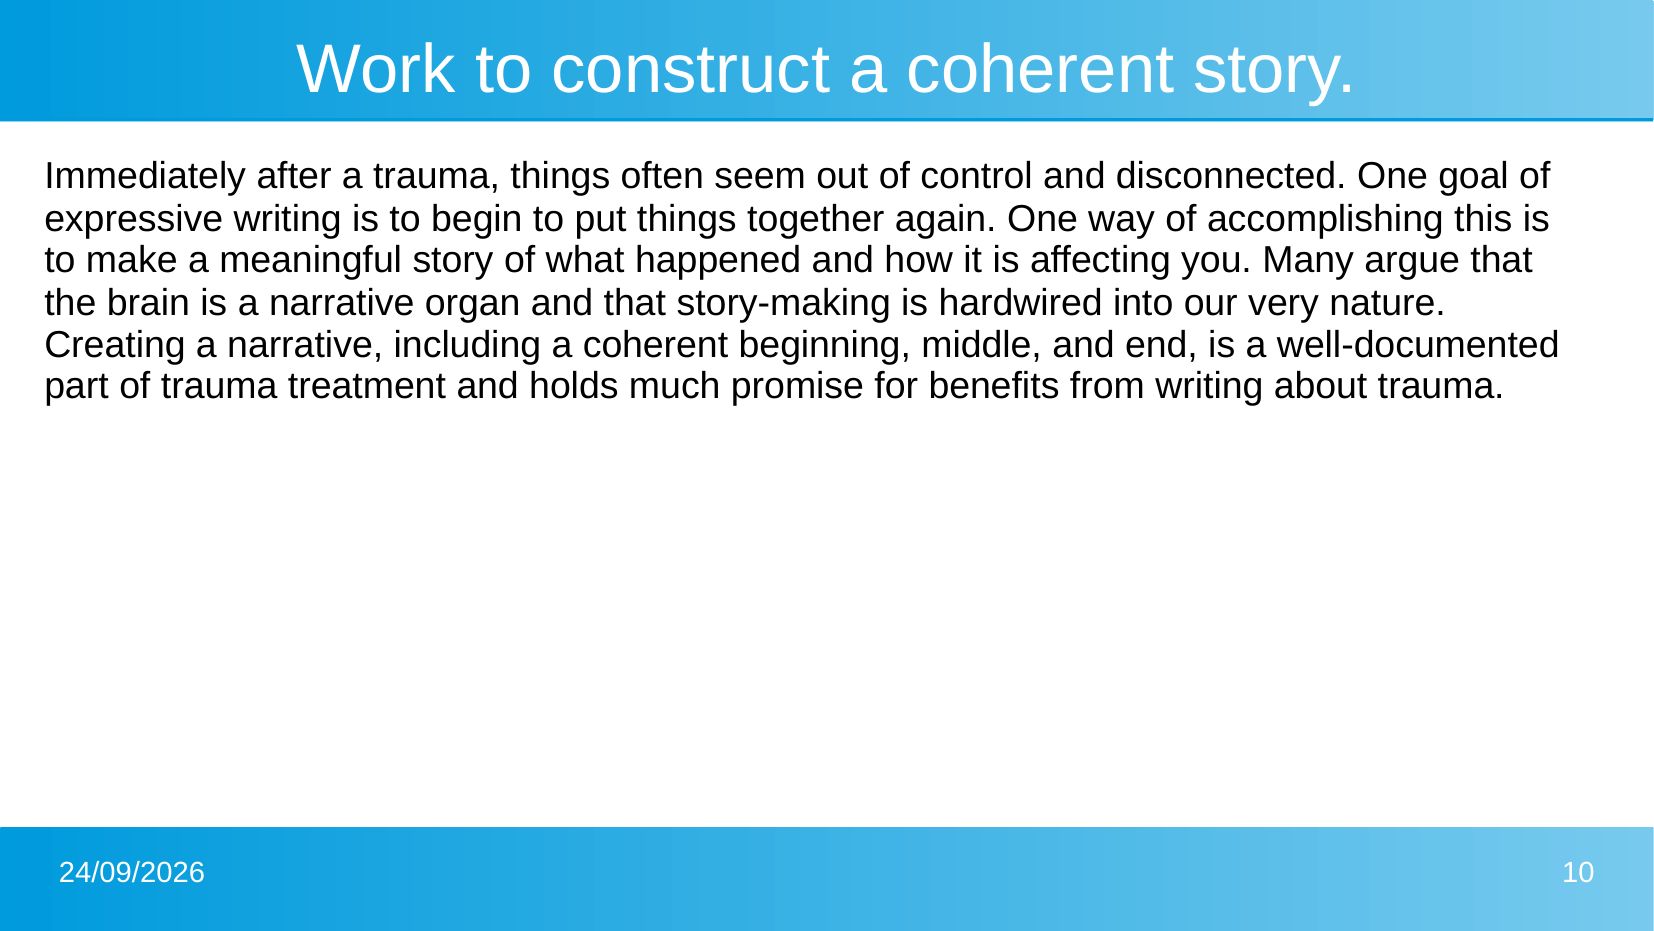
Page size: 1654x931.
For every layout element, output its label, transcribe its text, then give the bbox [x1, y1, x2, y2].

title Work to construct a coherent story. [59, 29, 1595, 108]
text_box Immediately after a trauma, things often seem out of control and disconnected. One goal of expressive writing is to begin to put things together again. One way of accomplishing this is to make a meaningful story of what happened and how it is affecting you. Many argue that the brain is a narrative organ and that story-making is hardwired into our very nature. Creating a narrative, including a coherent beginning, middle, and end, is a well-documented part of trauma treatment and holds much promise for benefits from writing about trauma. [29, 147, 1595, 768]
